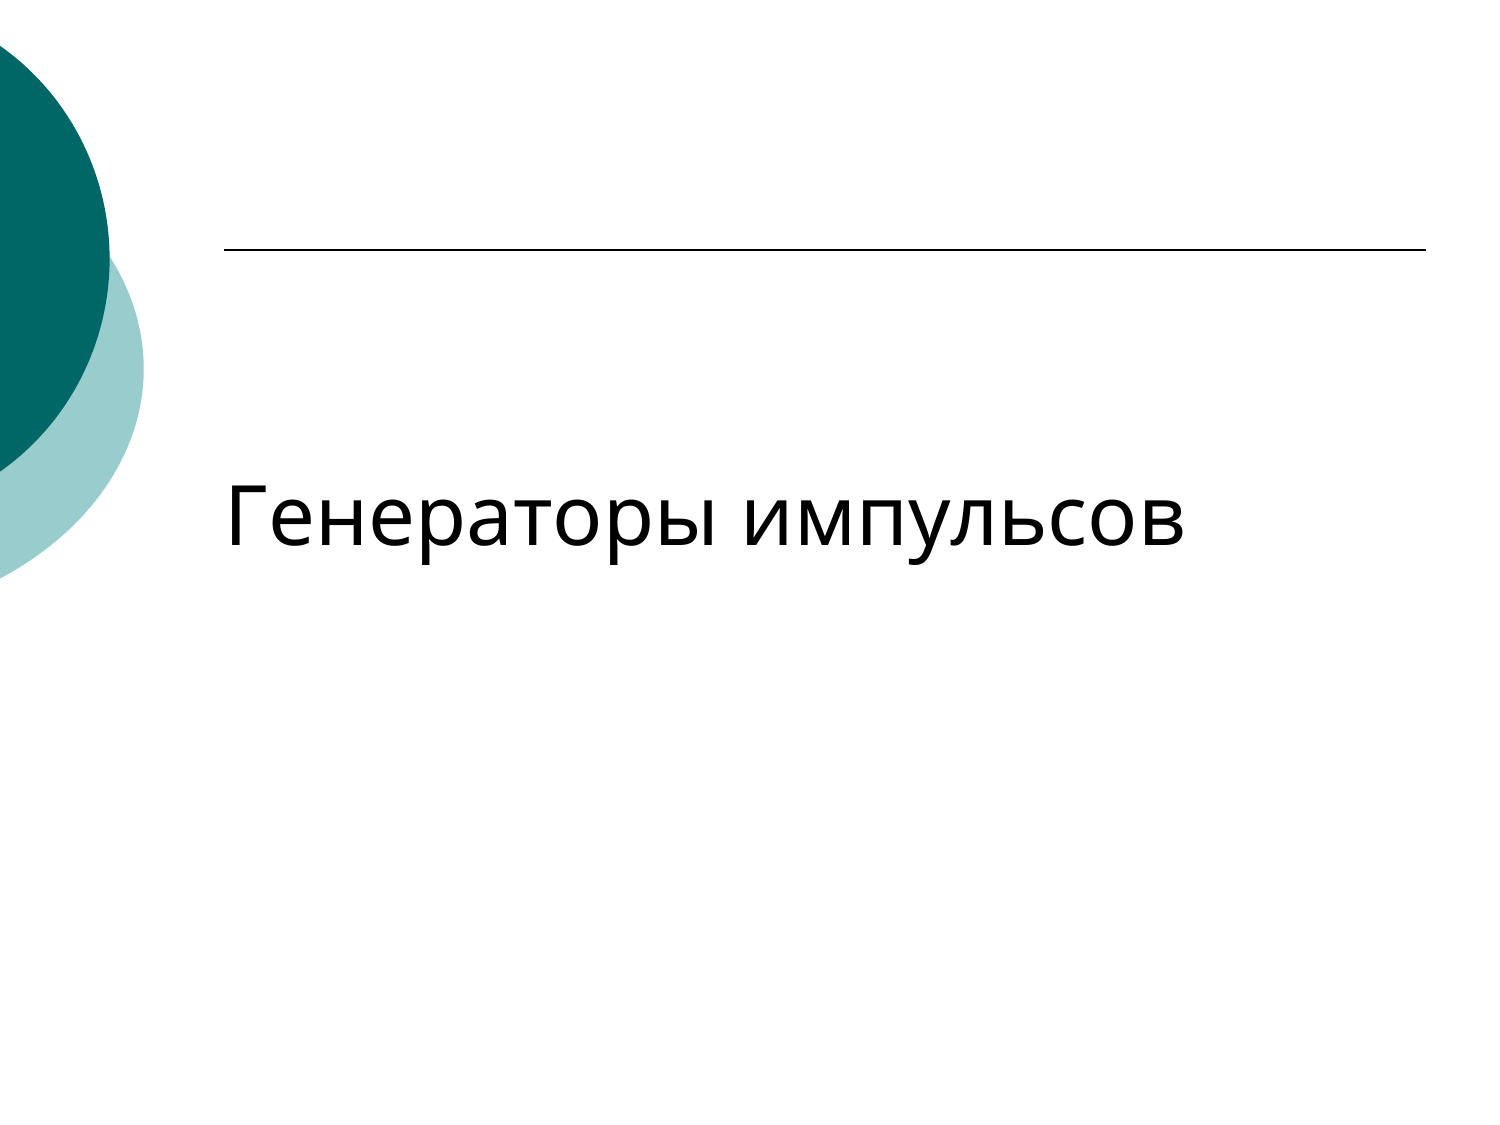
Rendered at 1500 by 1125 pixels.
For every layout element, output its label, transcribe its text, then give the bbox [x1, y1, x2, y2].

subtitle Генераторы импульсов [224, 49, 1425, 975]
